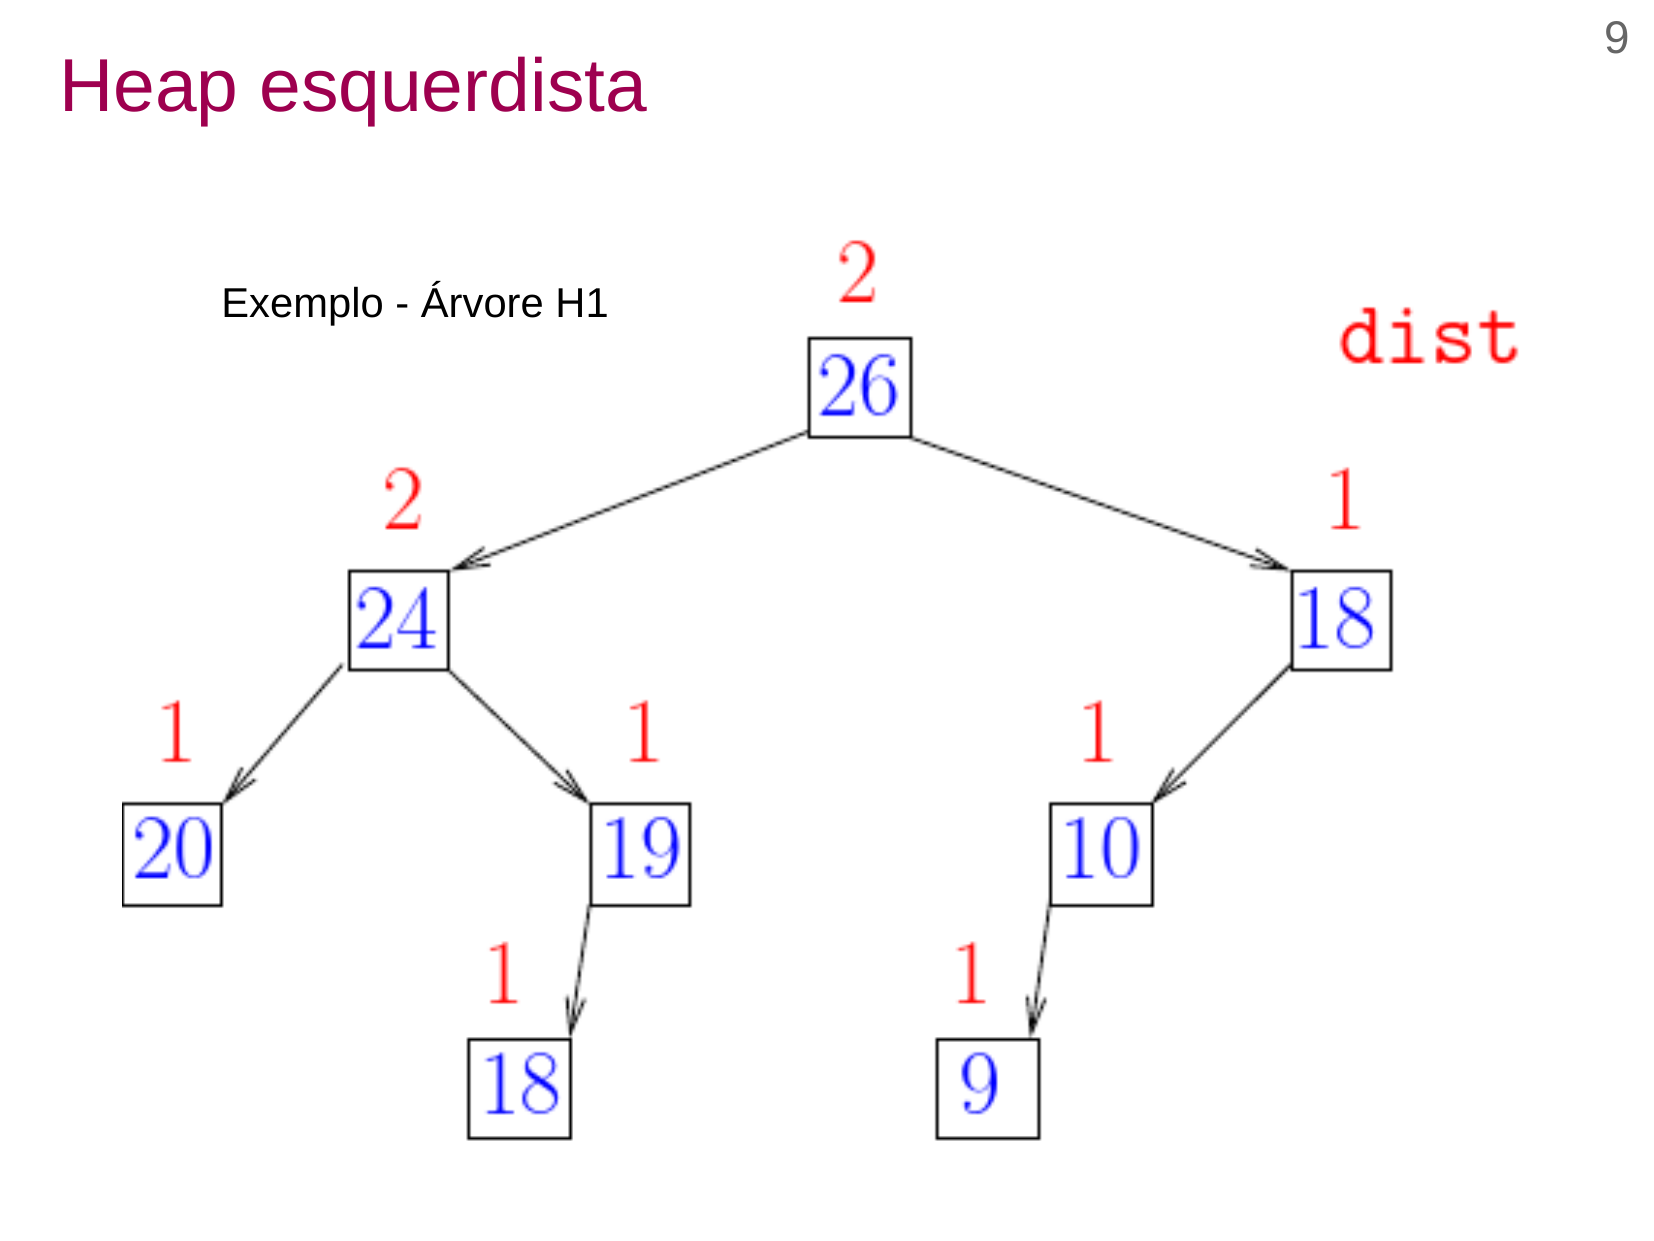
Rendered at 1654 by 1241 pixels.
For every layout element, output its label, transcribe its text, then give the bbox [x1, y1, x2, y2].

text_box Exemplo - Árvore H1 [206, 265, 625, 335]
picture [122, 236, 1536, 1167]
title Heap esquerdista [59, 29, 1595, 148]
